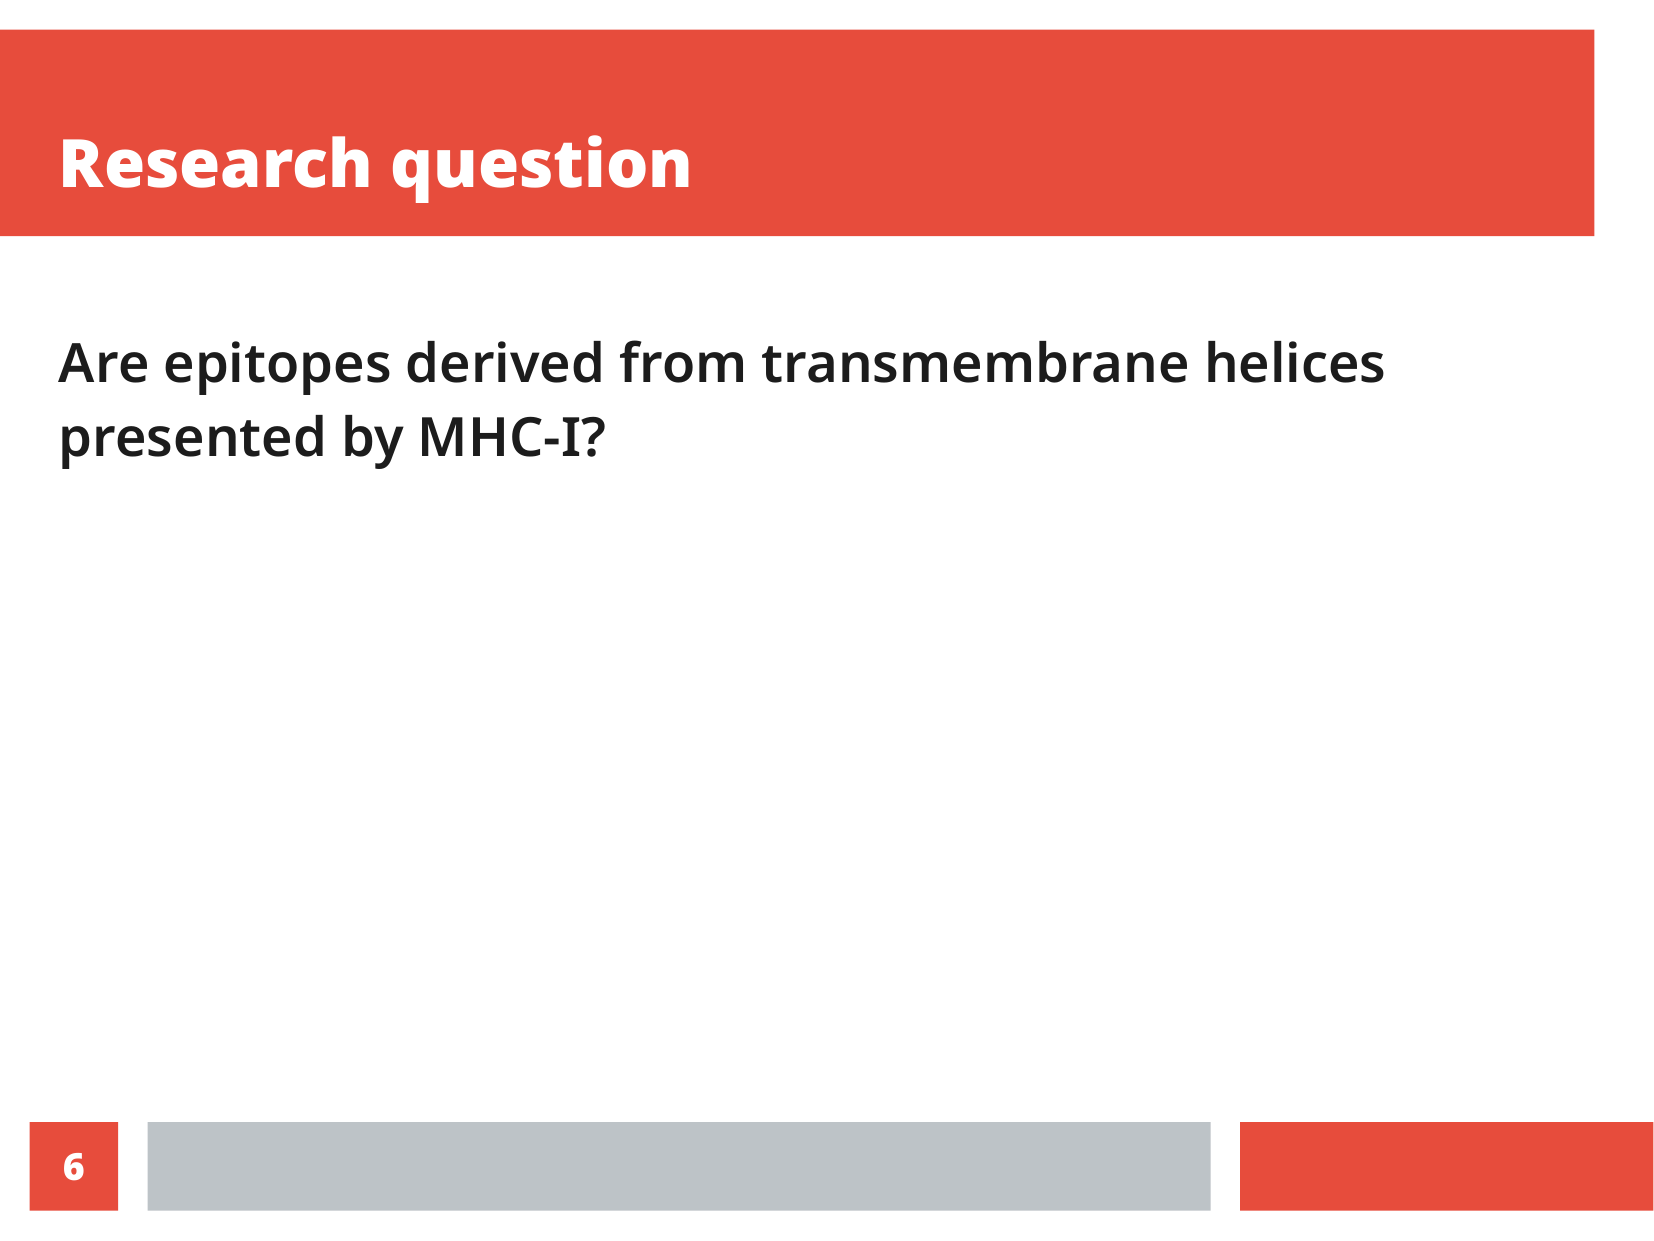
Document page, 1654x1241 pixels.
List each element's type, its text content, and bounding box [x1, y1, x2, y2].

list Are epitopes derived from transmembrane helices presented by MHC-I? [59, 324, 1565, 1093]
title Research question [59, 59, 1595, 207]
